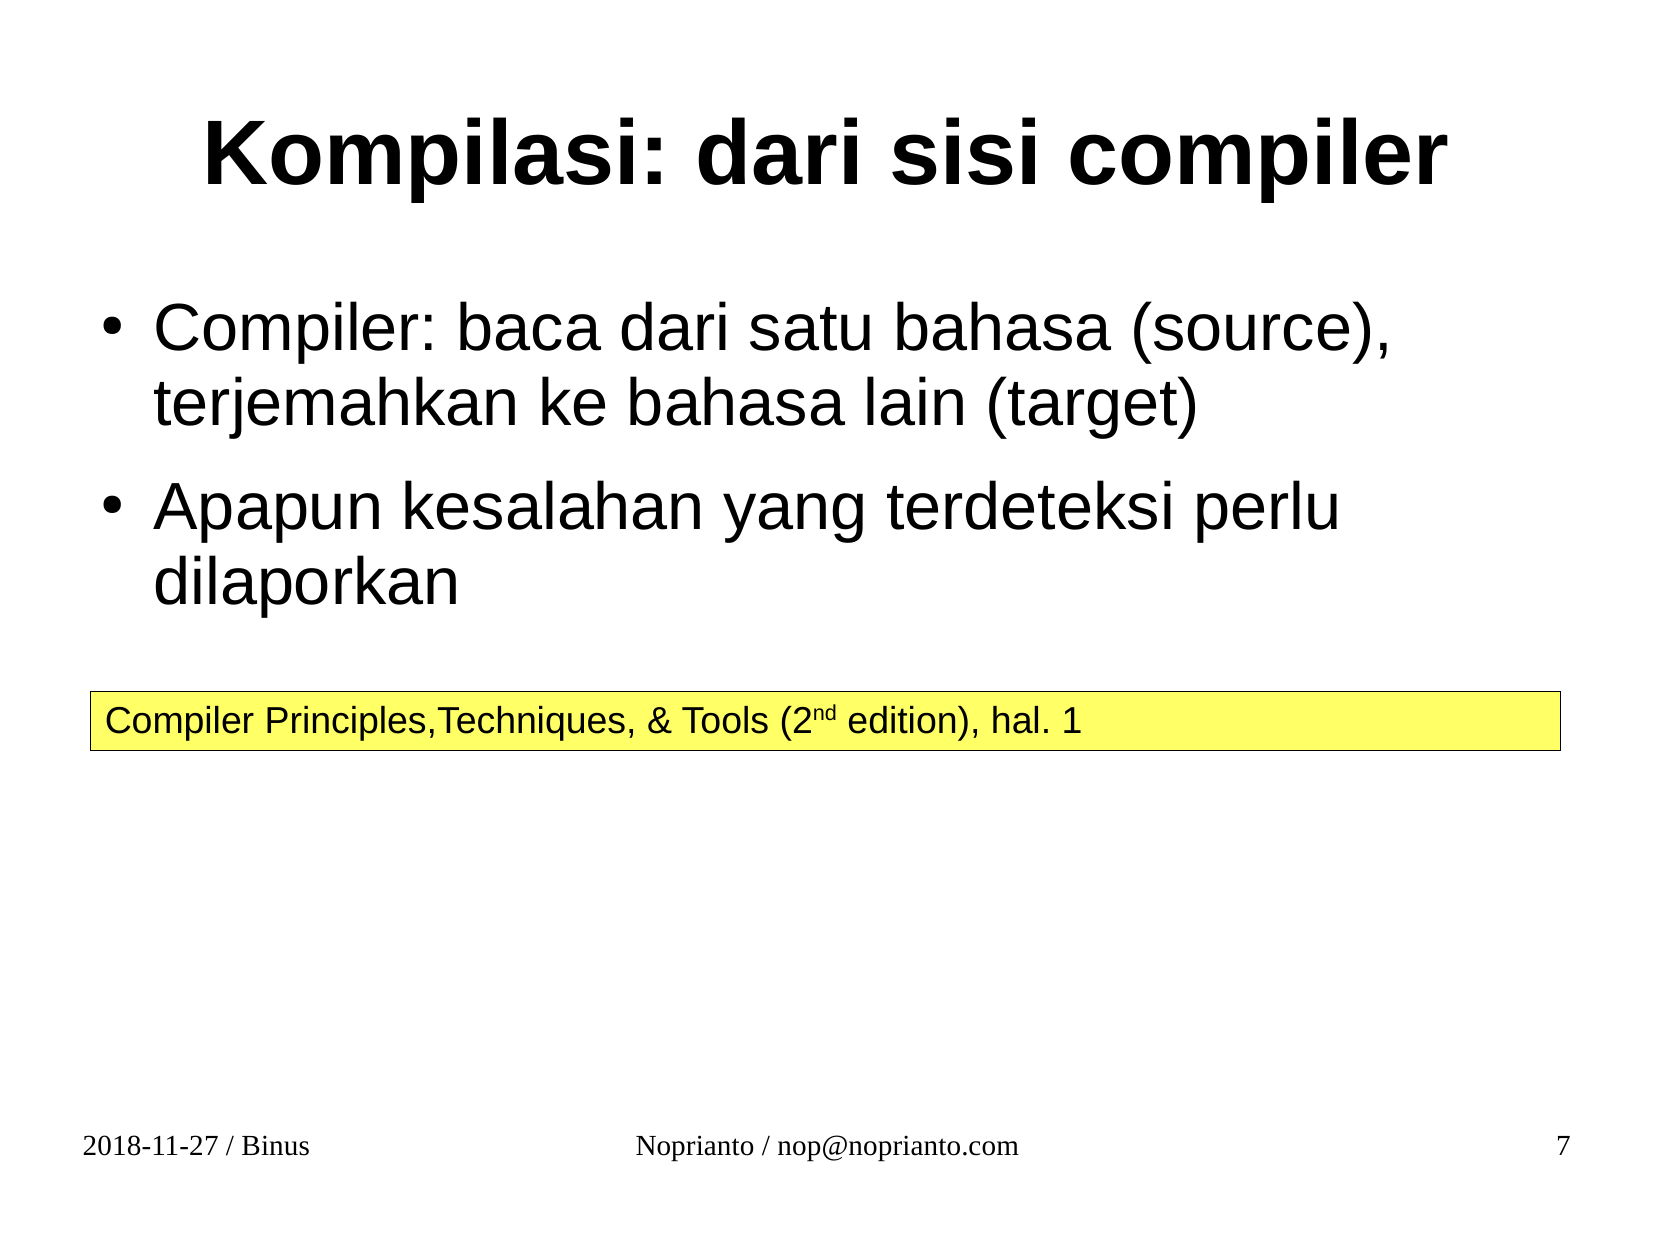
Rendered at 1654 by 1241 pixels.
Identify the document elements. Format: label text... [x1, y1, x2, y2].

list Compiler: baca dari satu bahasa (source), terjemahkan ke bahasa lain (target) Apapun kesalahan yang terdeteksi perlu dilaporkan [82, 290, 1571, 1010]
title Kompilasi: dari sisi compiler [82, 49, 1571, 257]
text_box Compiler Principles,Techniques, & Tools (2nd edition), hal. 1 [90, 691, 1561, 751]
